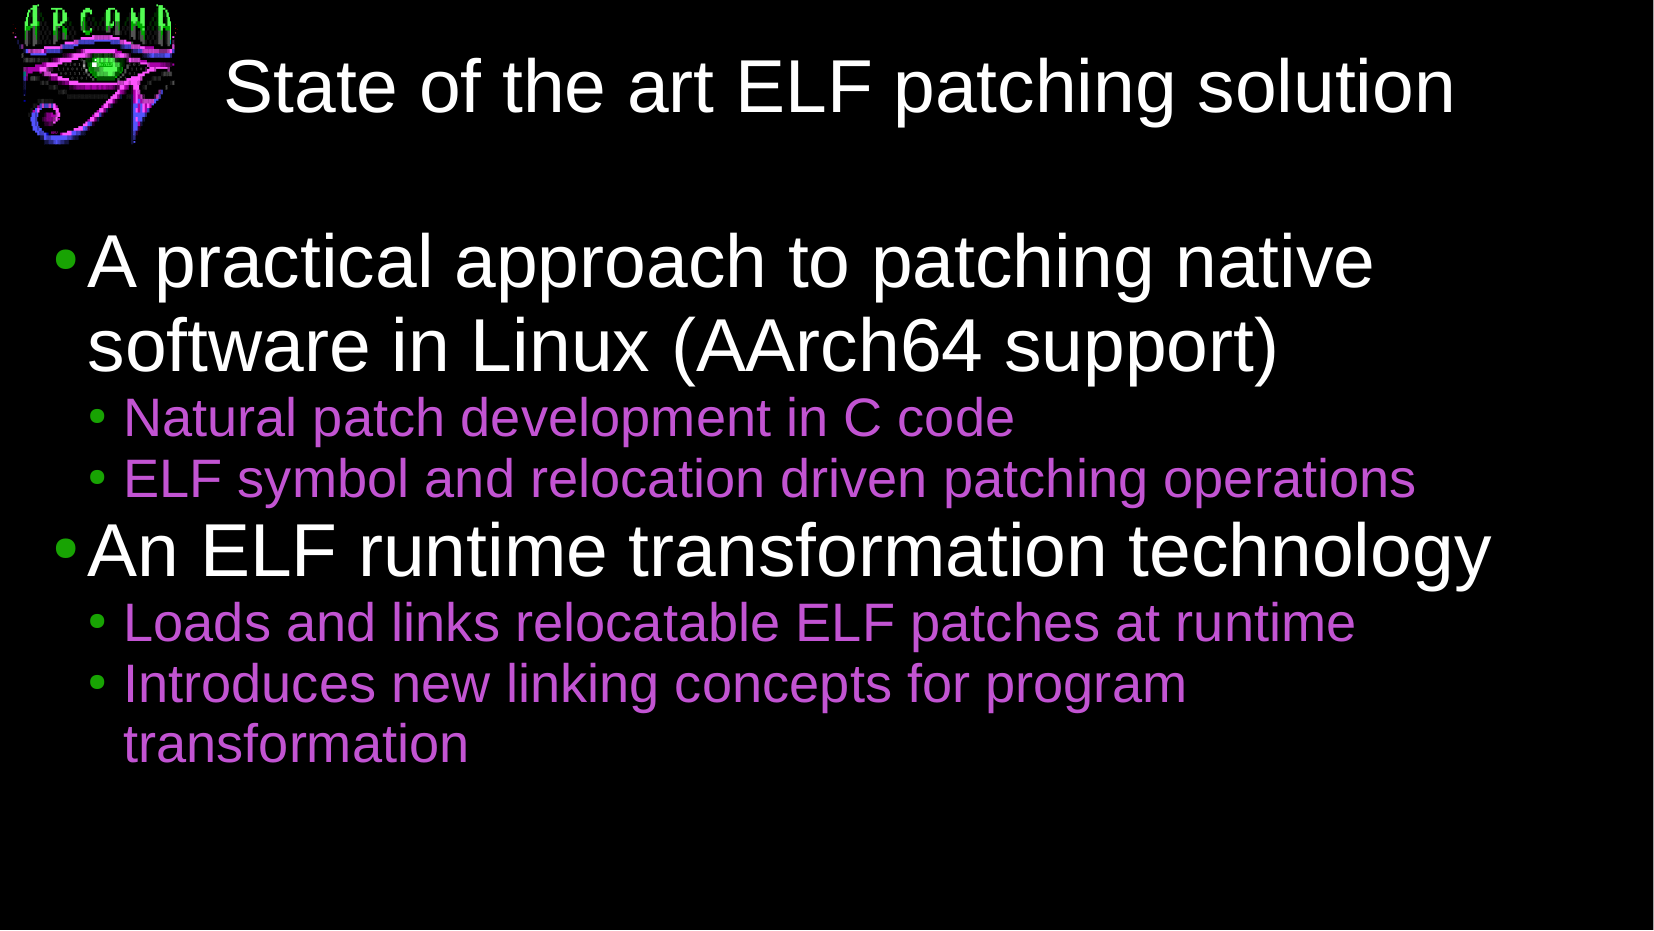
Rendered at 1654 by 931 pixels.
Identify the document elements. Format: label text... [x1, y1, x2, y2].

text_box A practical approach to patching native software in Linux (AArch64 support) Natural patch development in C code ELF symbol and relocation driven patching operations An ELF runtime transformation technology Loads and links relocatable ELF patches at runtime Introduces new linking concepts for program transformation [37, 128, 1554, 931]
picture [5, 1, 188, 151]
text_box State of the art ELF patching solution [209, 37, 1473, 137]
